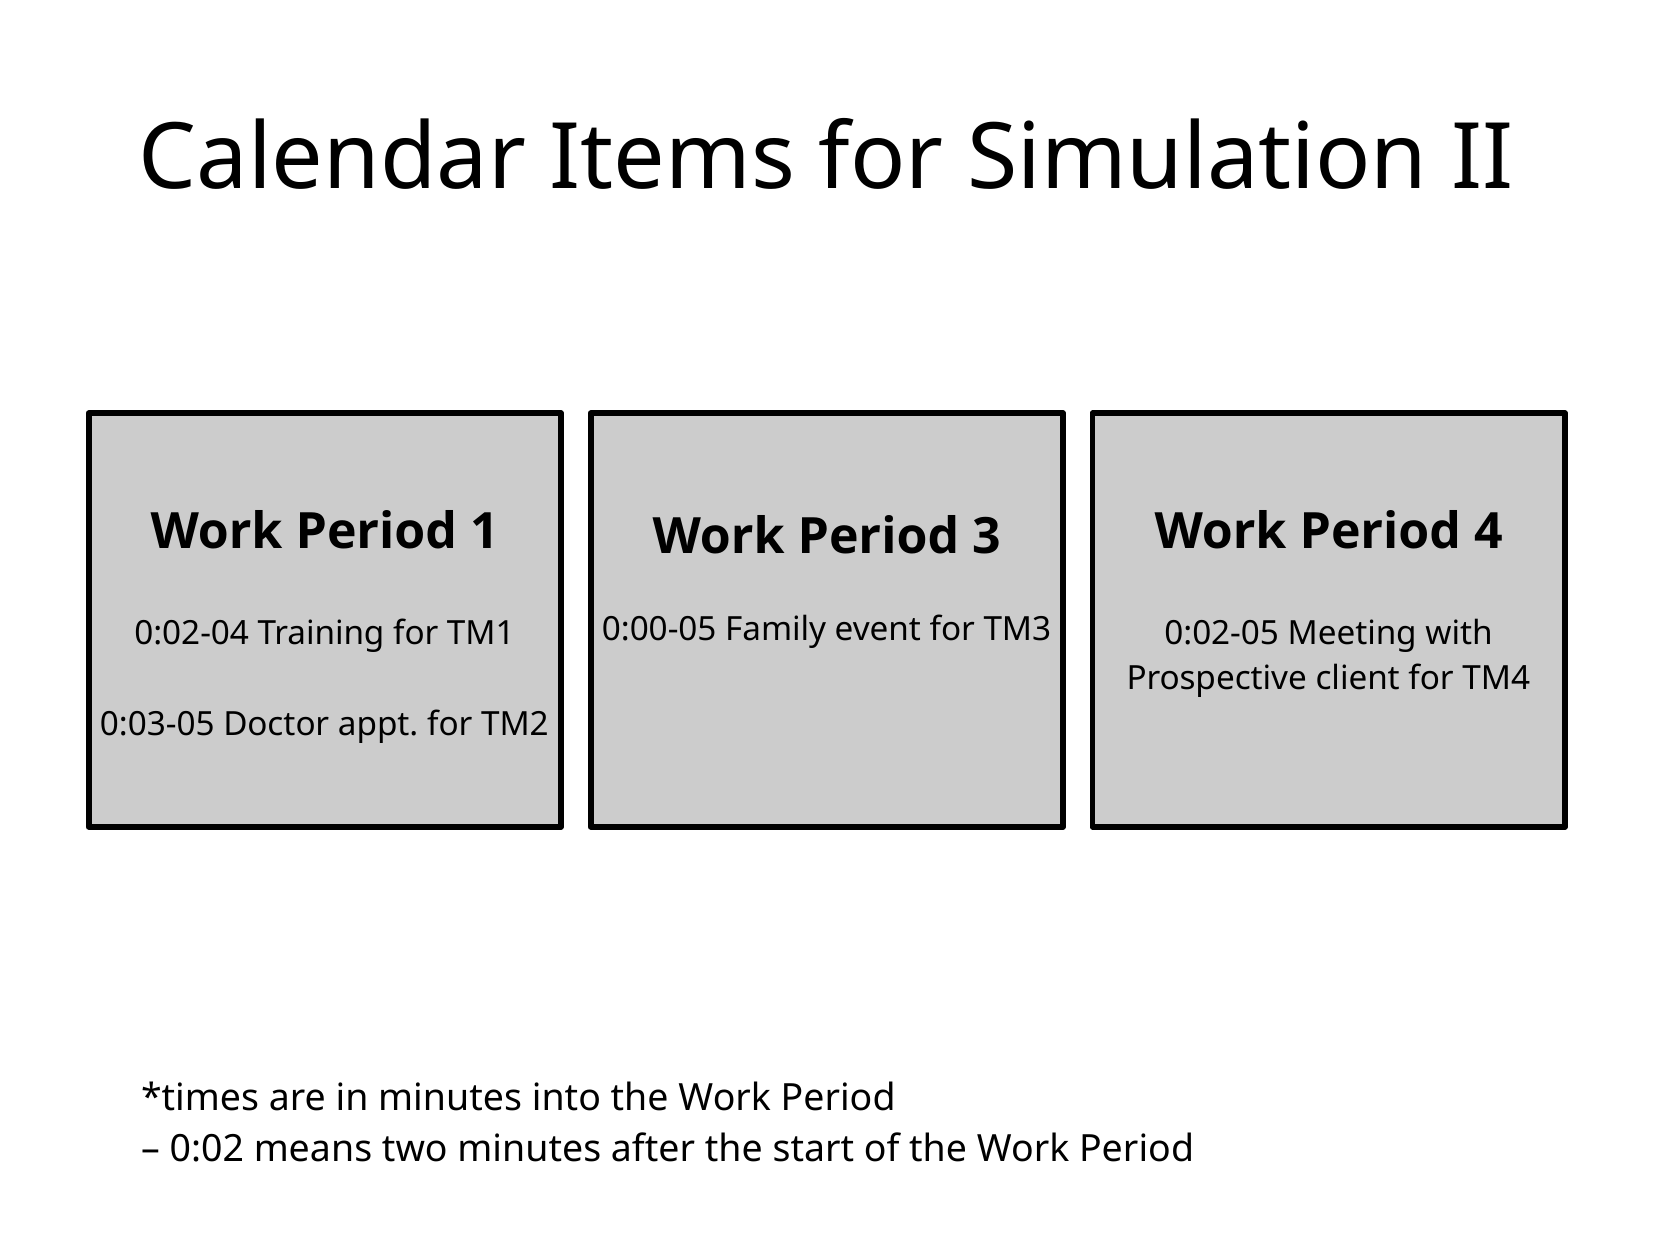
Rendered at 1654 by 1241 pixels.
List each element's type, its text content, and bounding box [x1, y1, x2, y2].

text_box *times are in minutes into the Work Period – 0:02 means two minutes after the start of the Work Period [126, 1062, 1112, 1167]
title Calendar Items for Simulation II [82, 49, 1571, 257]
text_box Work Period 4 0:02-05 Meeting with Prospective client for TM4 [1092, 413, 1565, 827]
text_box Work Period 3 0:00-05 Family event for TM3 [590, 413, 1063, 827]
text_box Work Period 1 0:02-04 Training for TM1 0:03-05 Doctor appt. for TM2 [88, 413, 562, 827]
